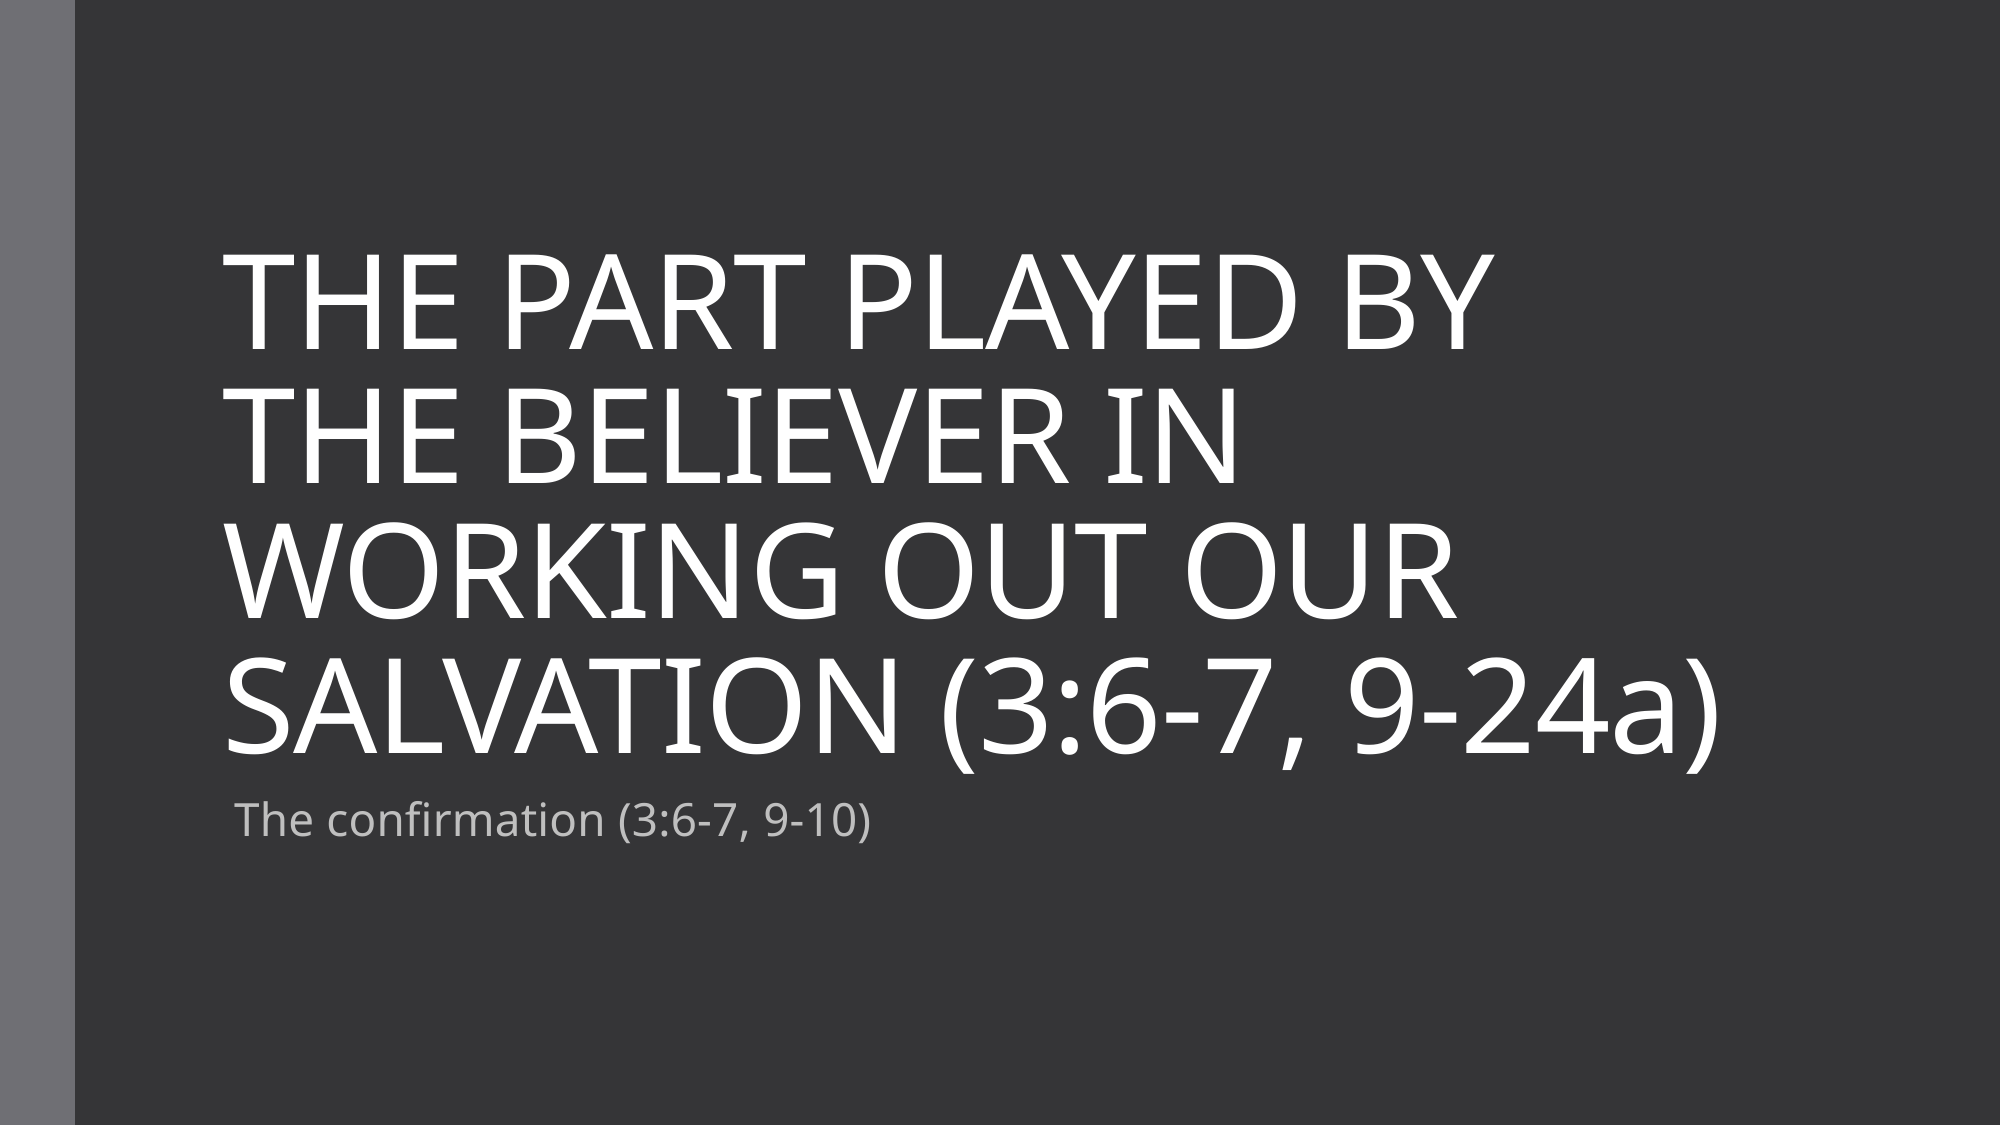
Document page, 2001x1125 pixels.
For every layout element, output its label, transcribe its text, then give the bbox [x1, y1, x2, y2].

title THE PART PLAYED BY THE BELIEVER IN WORKING OUT OUR SALVATION (3:6-7, 9-24a) [206, 124, 1752, 787]
subtitle The confirmation (3:6-7, 9-10) [206, 787, 1752, 1066]
